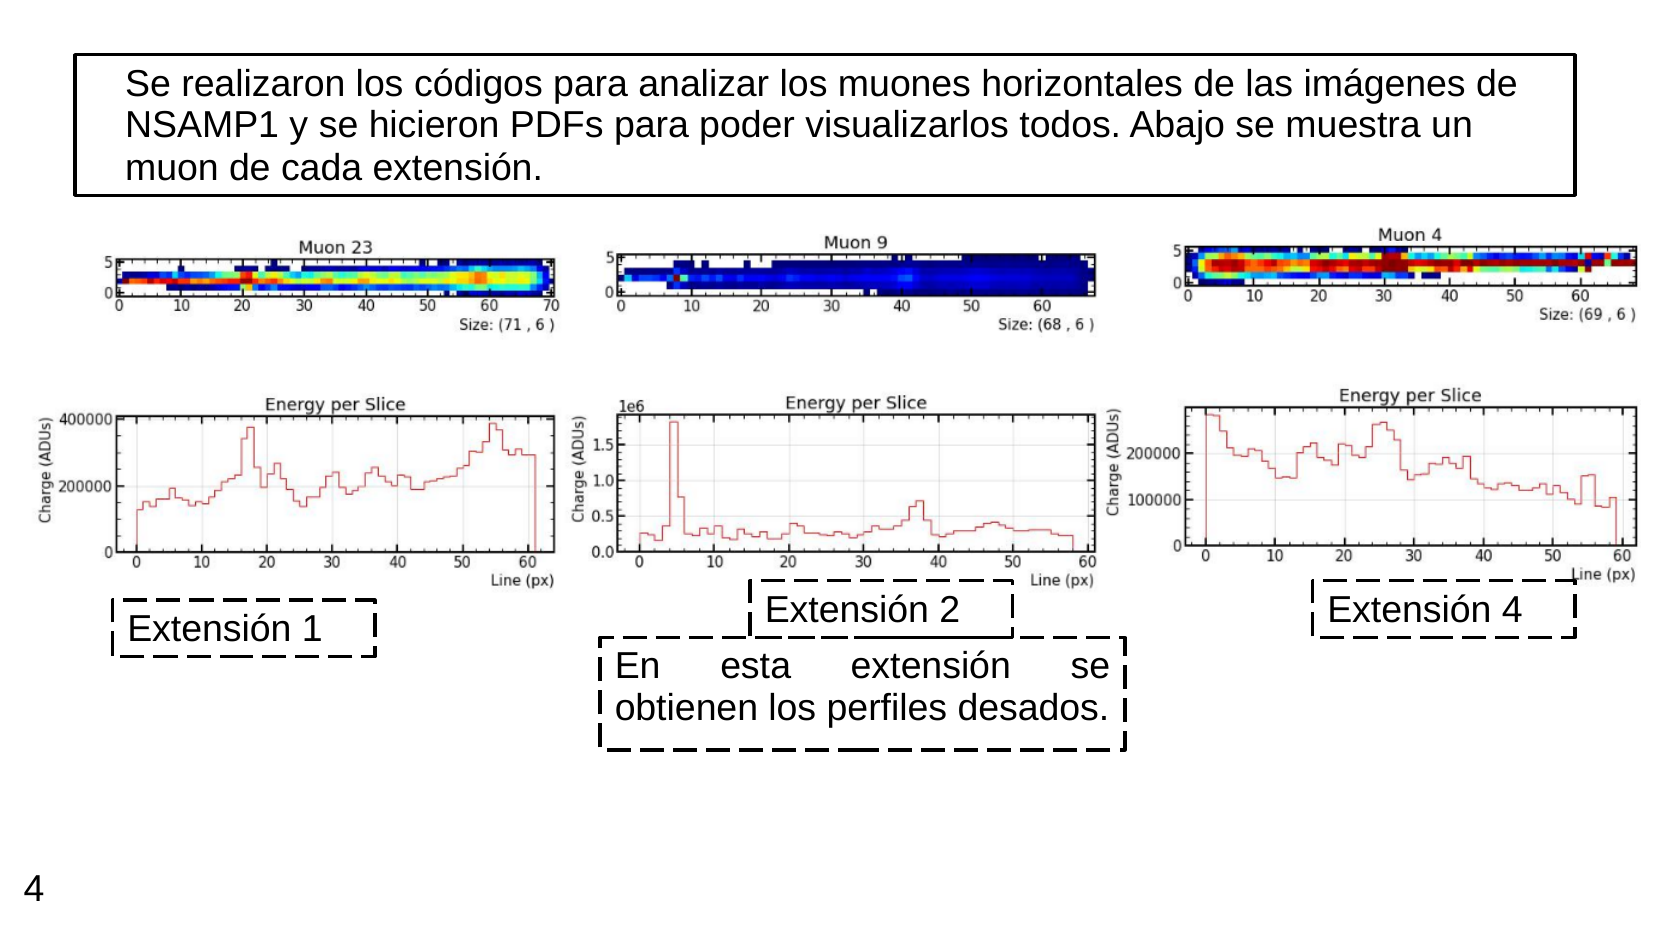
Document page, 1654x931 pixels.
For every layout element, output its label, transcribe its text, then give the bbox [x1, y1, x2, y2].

text_box <number> [8, 860, 638, 931]
text_box Extensión 1 [112, 600, 376, 657]
text_box Se realizaron los códigos para analizar los muones horizontales de las imágenes de NSAMP1 y se hicieron PDFs para poder visualizarlos todos. Abajo se muestra un muon de cada extensión. [75, 54, 1576, 196]
text_box En esta extensión se obtienen los perfiles desados. [600, 637, 1126, 751]
text_box Extensión 2 [750, 580, 1013, 637]
picture [29, 224, 1641, 601]
text_box Extensión 4 [1312, 580, 1576, 638]
